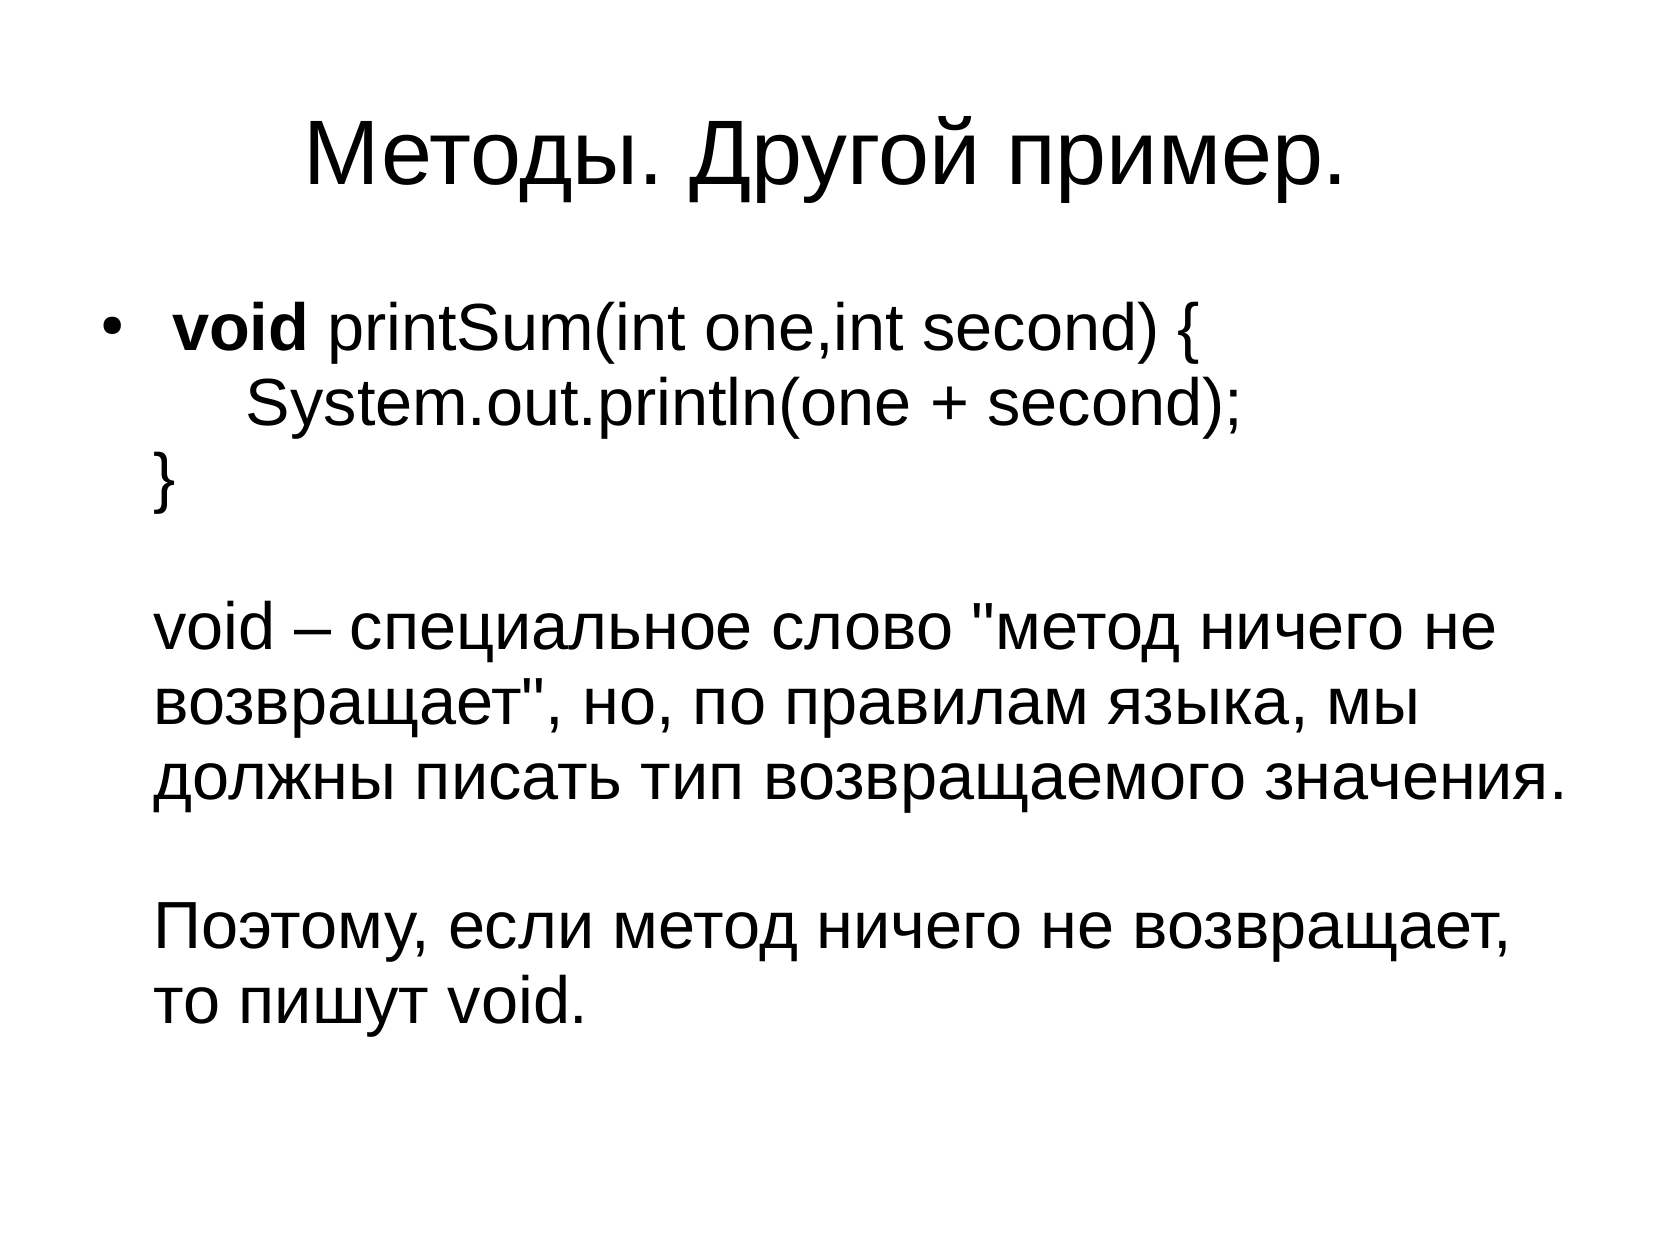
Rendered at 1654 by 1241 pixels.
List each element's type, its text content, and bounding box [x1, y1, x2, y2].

title Методы. Другой пример. [82, 49, 1571, 257]
list void printSum(int one,int second) { System.out.println(one + second); } void – специальное слово "метод ничего не возвращает", но, по правилам языка, мы должны писать тип возвращаемого значения. Поэтому, если метод ничего не возвращает, то пишут void. [82, 290, 1571, 1038]
